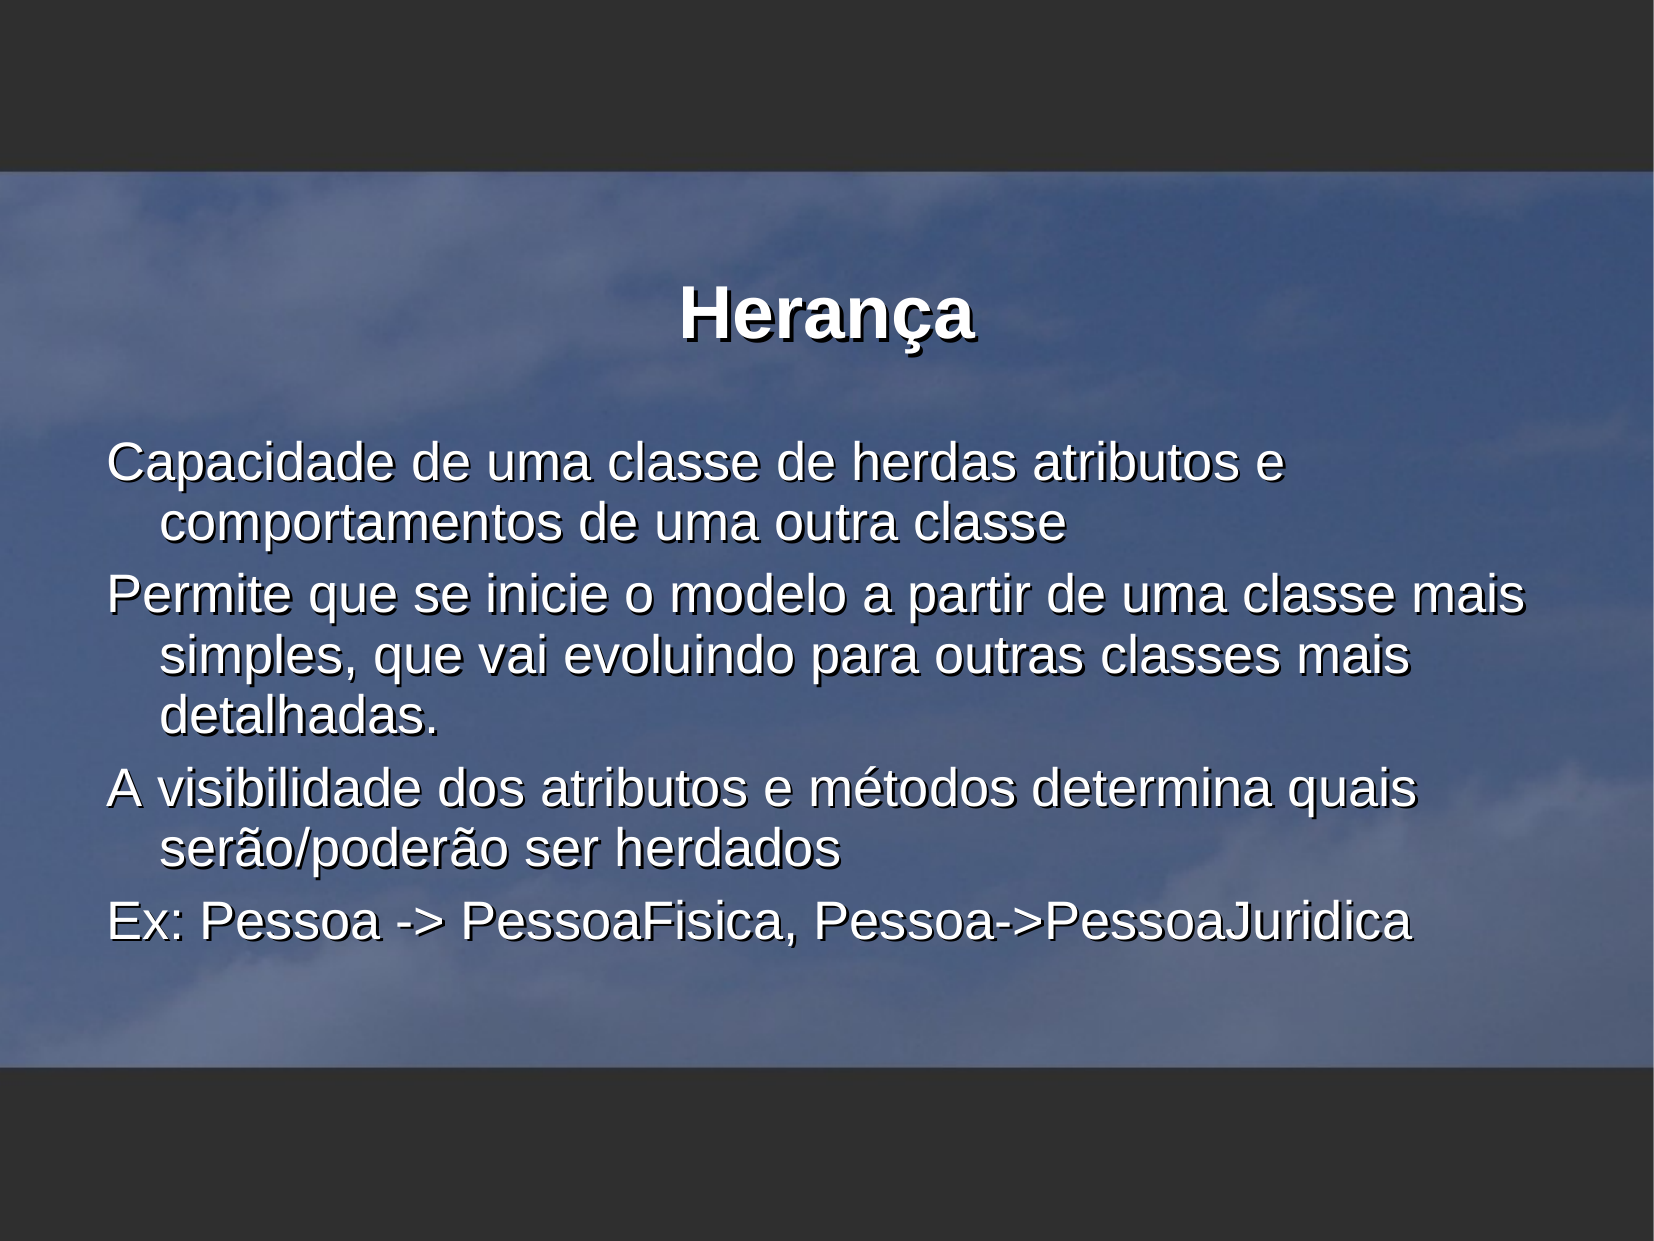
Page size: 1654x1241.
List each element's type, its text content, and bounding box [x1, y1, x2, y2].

picture [0, 0, 1654, 1241]
list Capacidade de uma classe de herdas atributos e comportamentos de uma outra classe Permite que se inicie o modelo a partir de uma classe mais simples, que vai evoluindo para outras classes mais detalhadas. A visibilidade dos atributos e métodos determina quais serão/poderão ser herdados Ex: Pessoa -> PessoaFisica, Pessoa->PessoaJuridica [88, 431, 1565, 951]
title Herança [88, 231, 1565, 395]
